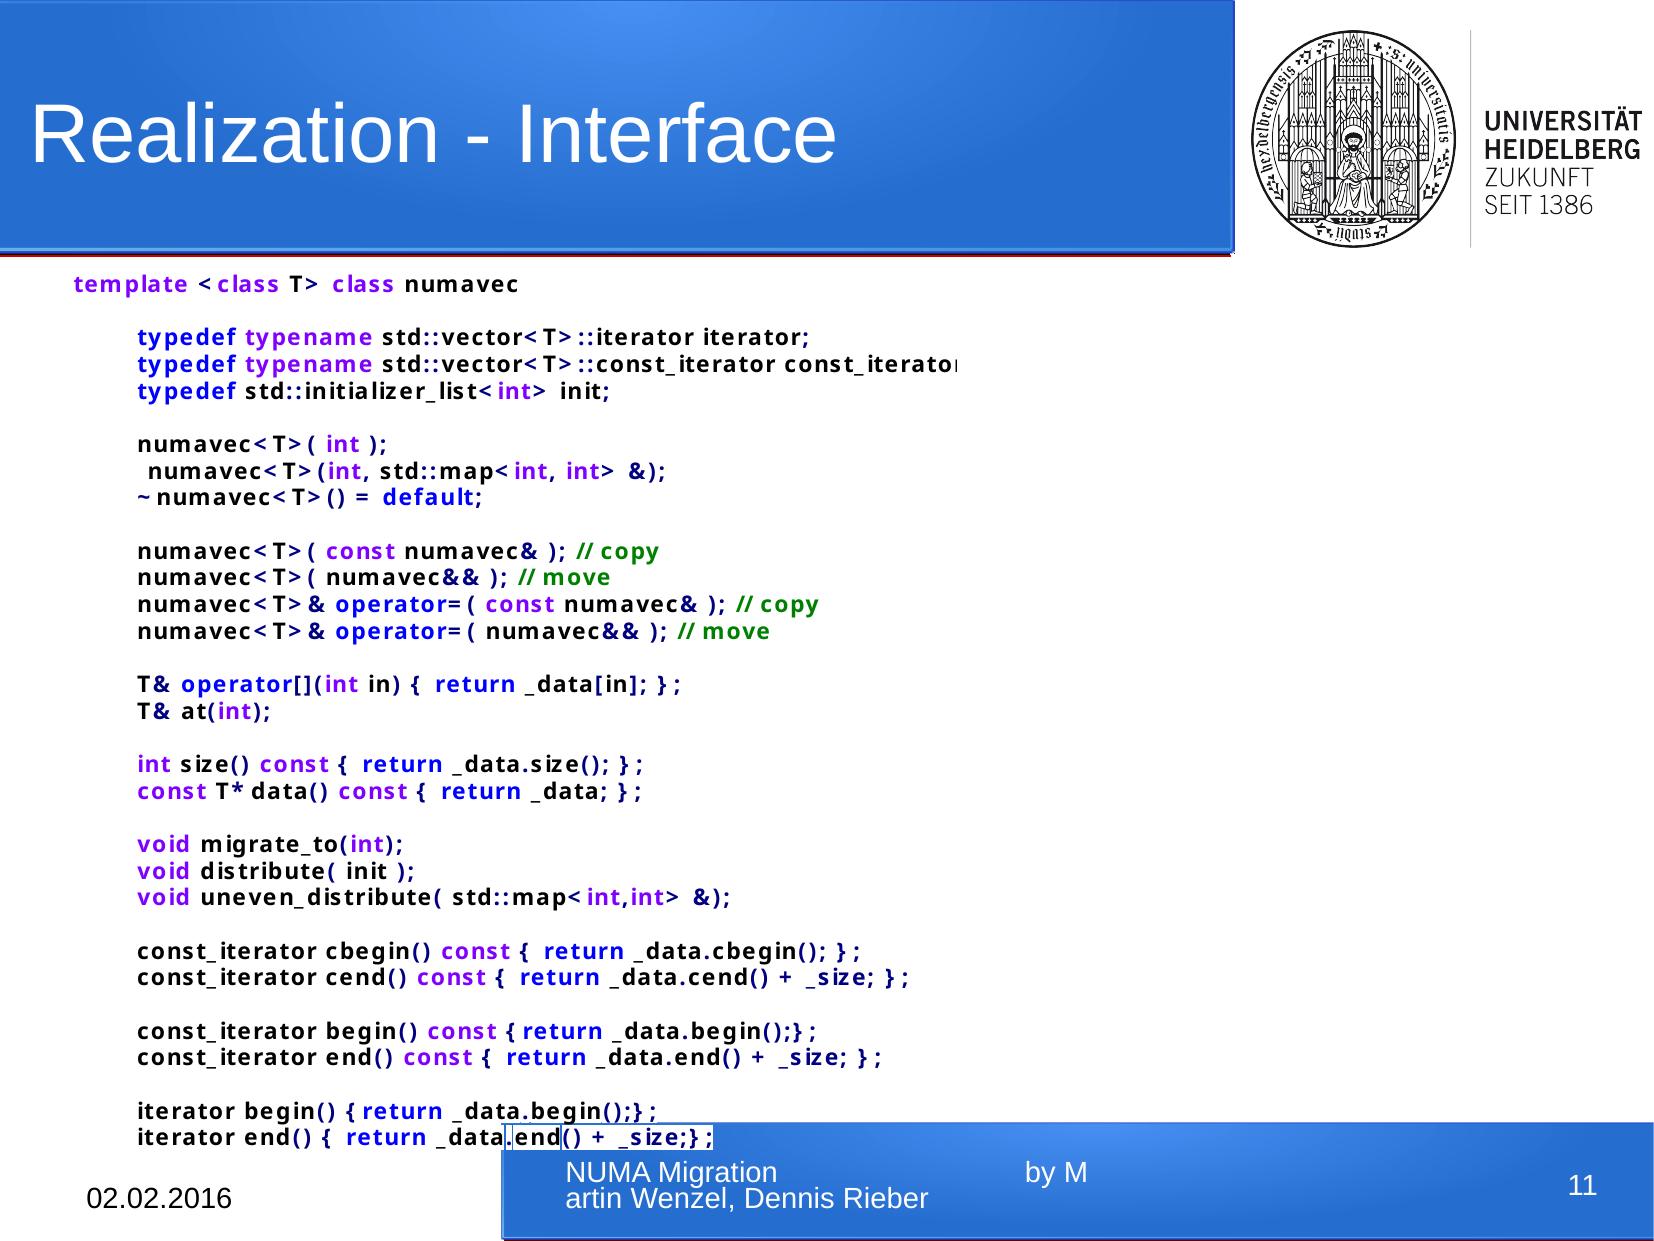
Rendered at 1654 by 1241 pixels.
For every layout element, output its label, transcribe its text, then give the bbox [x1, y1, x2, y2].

title Realization - Interface [29, 31, 1182, 237]
picture [748, 1193, 760, 1206]
picture [768, 1194, 776, 1199]
chart [0, 153, 957, 1193]
picture [708, 1194, 716, 1199]
picture [635, 1193, 641, 1204]
picture [496, 1121, 1654, 1241]
picture [847, 1193, 858, 1198]
picture [874, 1194, 882, 1199]
picture [1251, 30, 1642, 248]
picture [569, 1200, 576, 1206]
picture [647, 1193, 653, 1204]
picture [661, 1194, 669, 1199]
picture [906, 1194, 914, 1199]
picture [891, 1194, 898, 1206]
picture [0, 0, 1238, 262]
